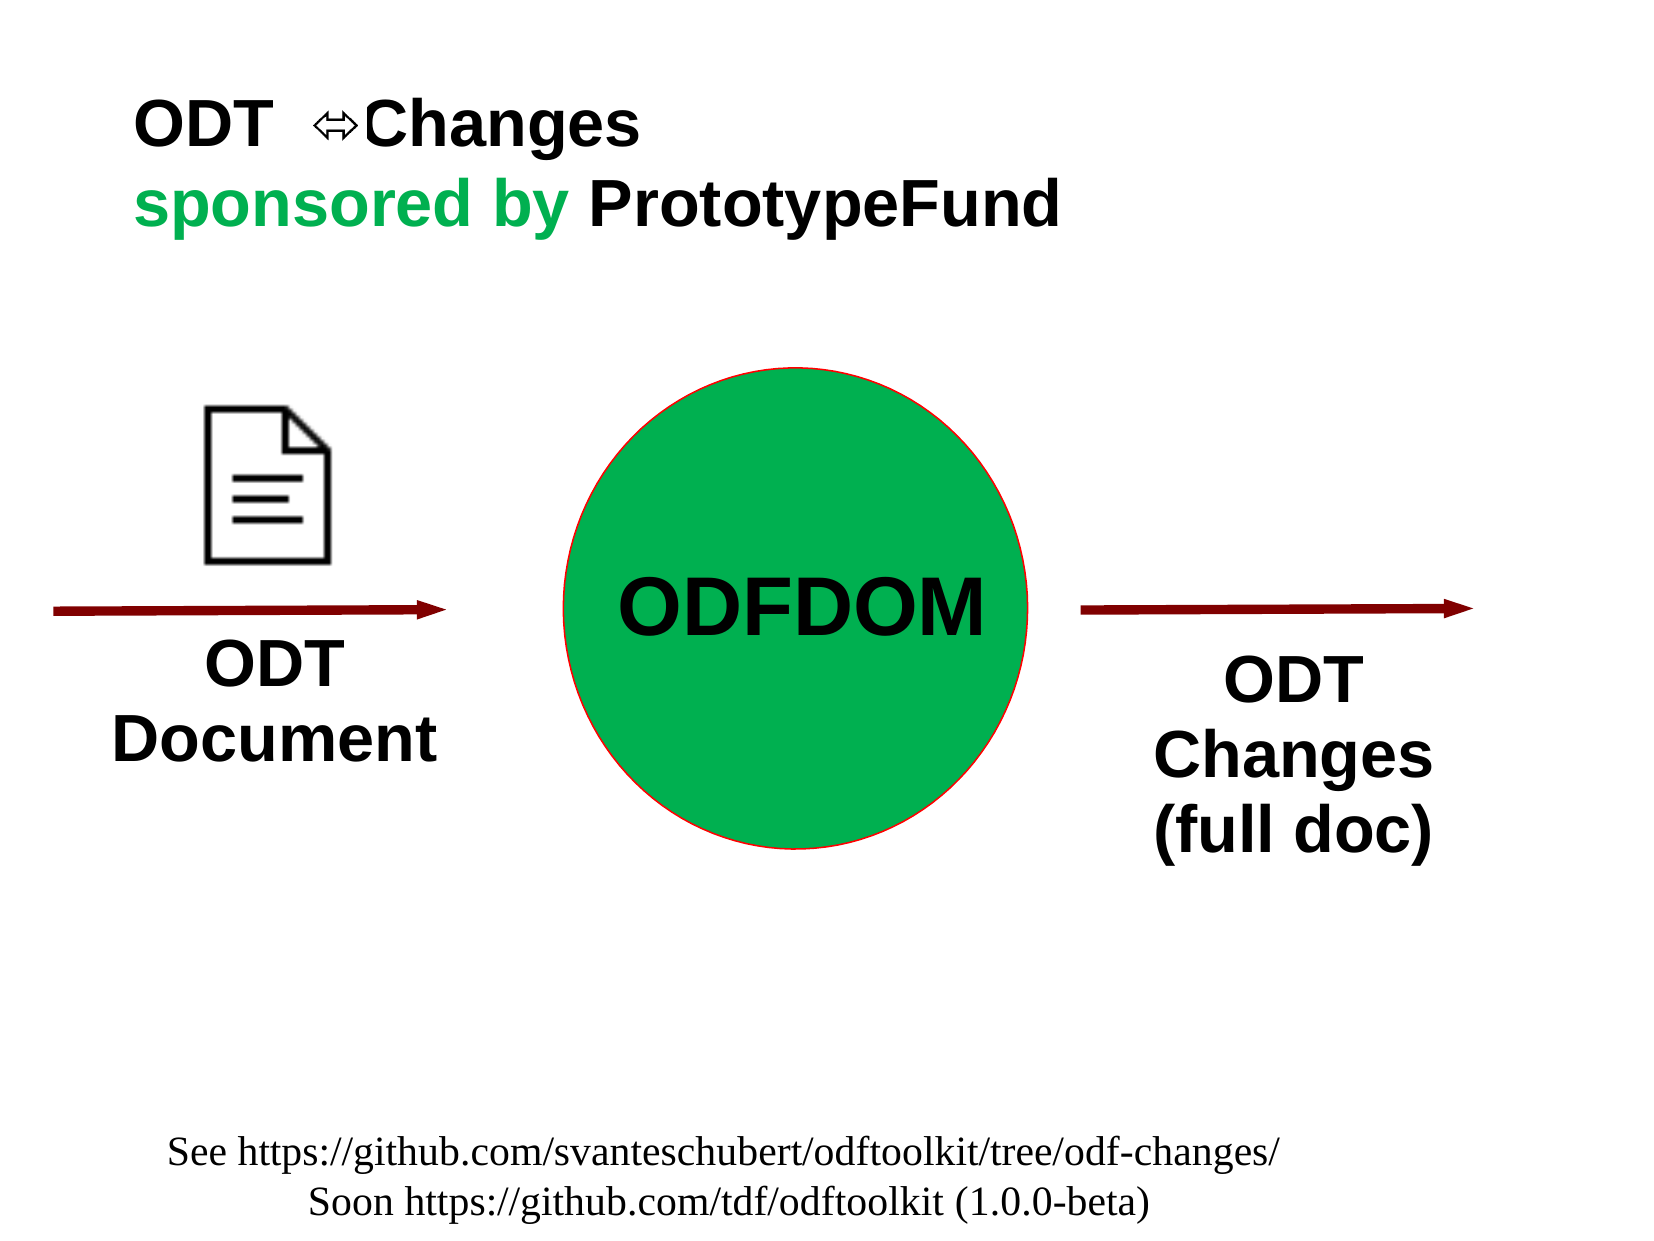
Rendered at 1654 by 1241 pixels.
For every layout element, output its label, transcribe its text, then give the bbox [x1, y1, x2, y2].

picture [303, 93, 367, 154]
text_box [563, 367, 1022, 850]
text_box ODT Changes (full doc) [1087, 634, 1501, 949]
picture [181, 400, 357, 573]
text_box ODFDOM [577, 552, 1028, 665]
text_box ODT Document [89, 618, 461, 850]
text_box See https://github.com/svanteschubert/odftoolkit/tree/odf-changes/ Soon https://github.com/tdf/odftoolkit (1.0.0-beta) [55, 1123, 1403, 1210]
text_box ODT Changes sponsored by PrototypeFund [118, 71, 1359, 250]
